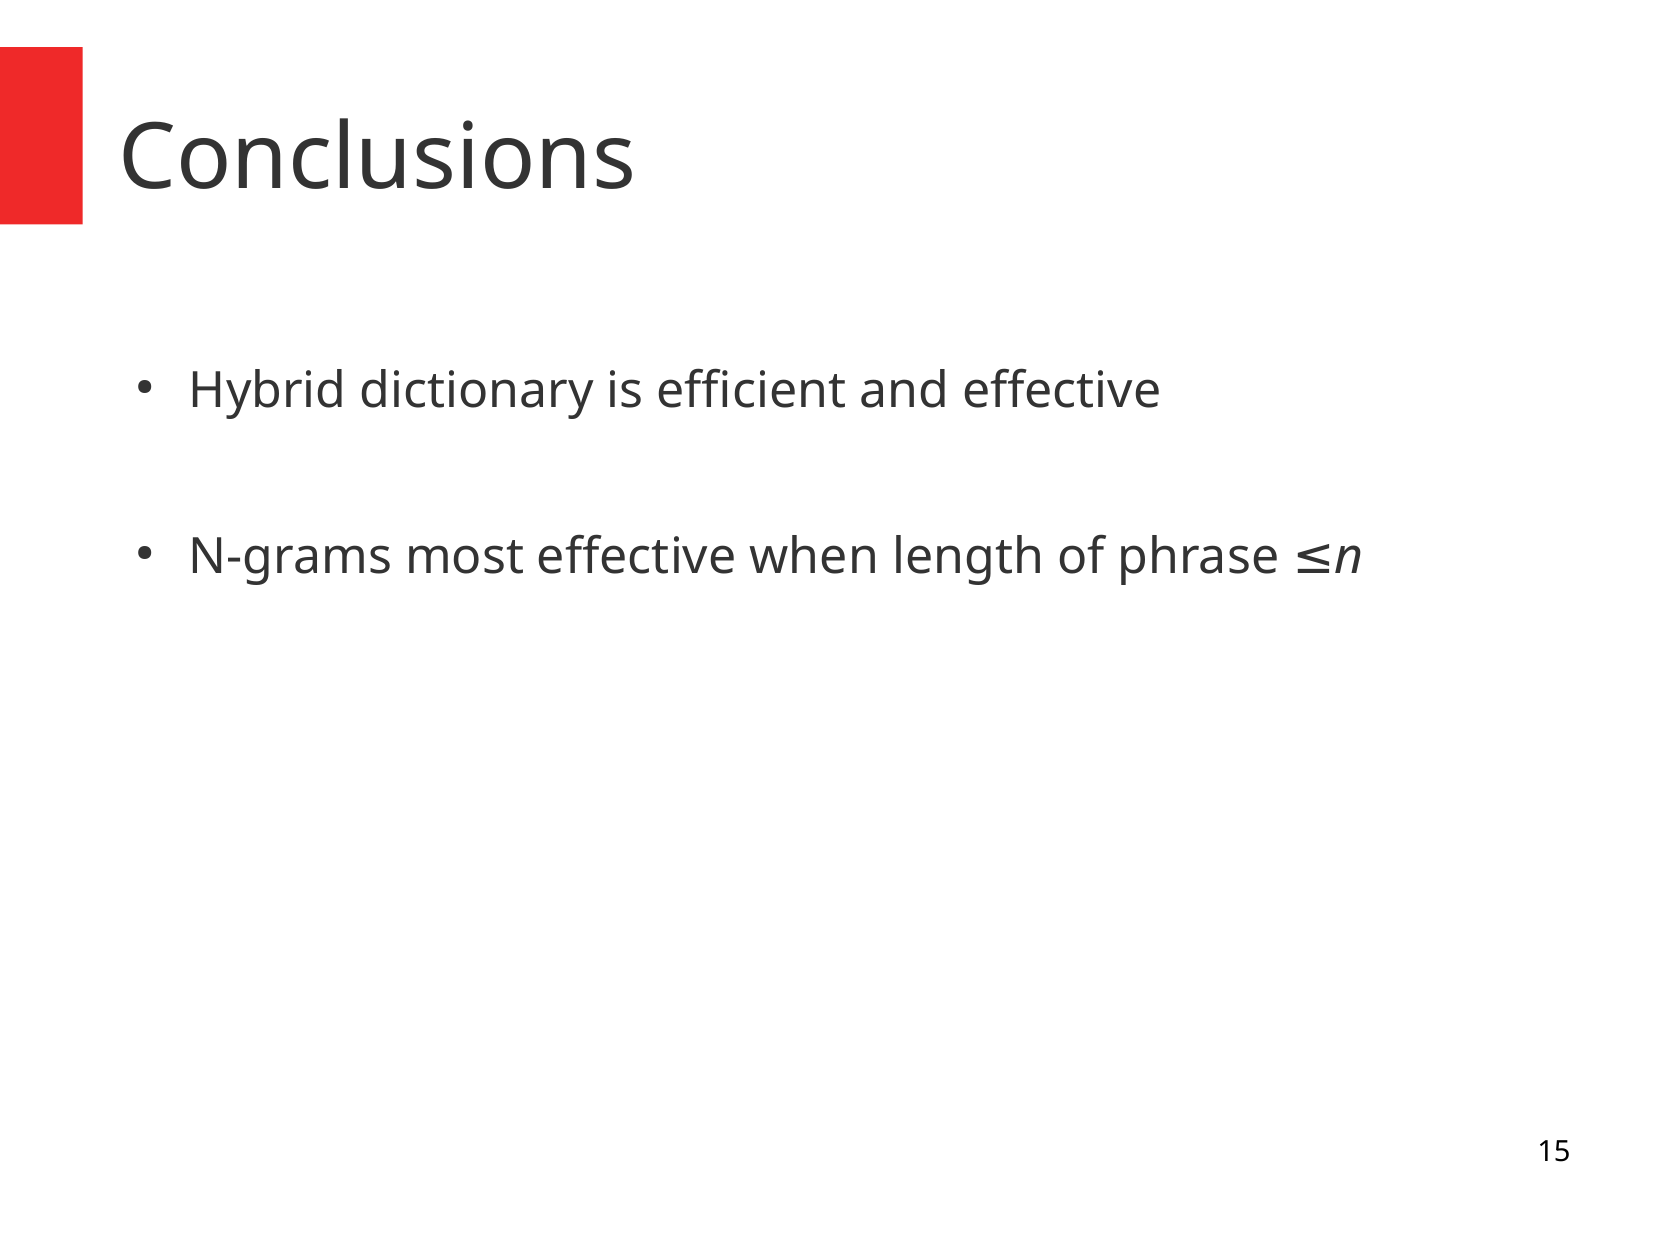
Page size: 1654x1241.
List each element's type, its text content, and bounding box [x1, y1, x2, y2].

title Conclusions [118, 49, 1571, 257]
list Hybrid dictionary is efficient and effective N-grams most effective when length of phrase ≤n [118, 354, 1536, 1074]
